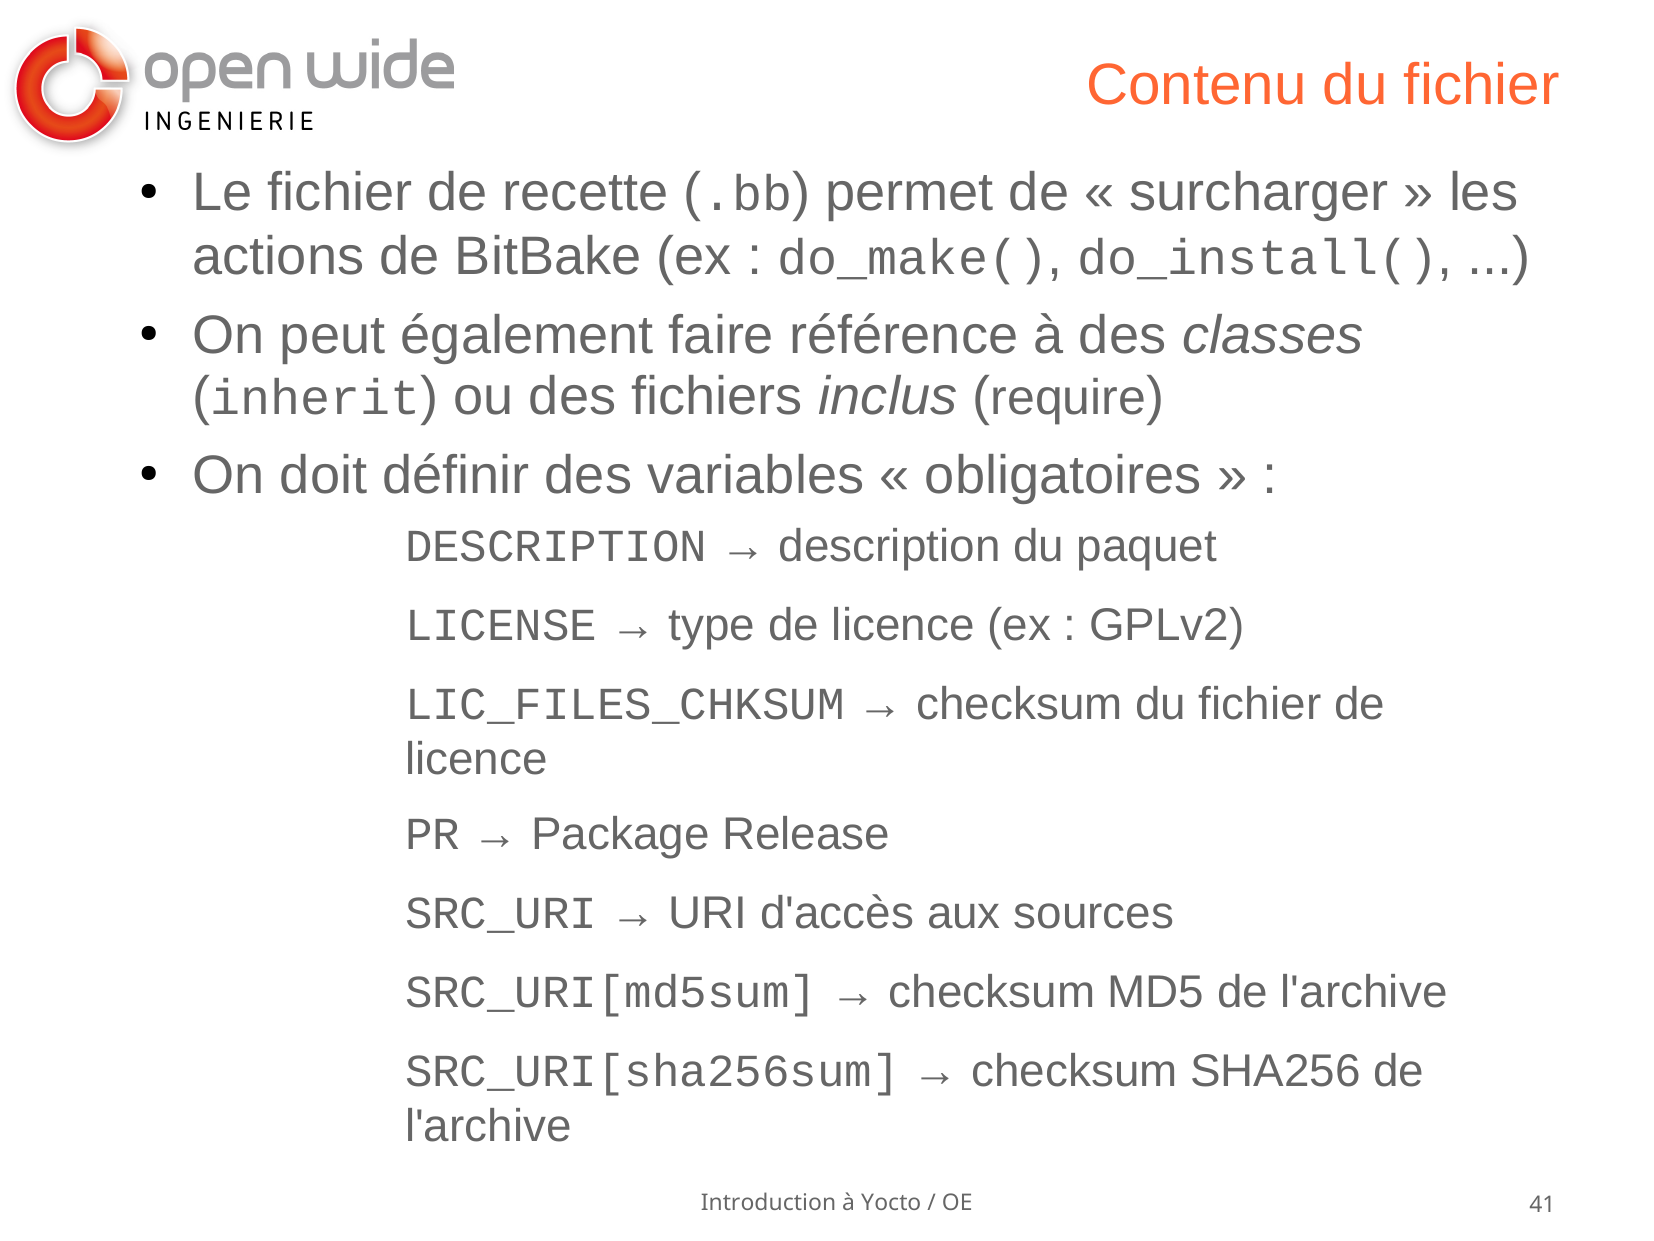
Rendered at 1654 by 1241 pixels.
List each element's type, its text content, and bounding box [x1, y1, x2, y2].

title Contenu du fichier [602, 12, 1561, 157]
list Le fichier de recette (.bb) permet de « surcharger » les actions de BitBake (ex : do_make(), do_install(), ...) On peut également faire référence à des classes (inherit) ou des fichiers inclus (require) On doit définir des variables « obligatoires » : DESCRIPTION → description du paquet LICENSE → type de licence (ex : GPLv2) LIC_FILES_CHKSUM → checksum du fichier de licence PR → Package Release SRC_URI → URI d'accès aux sources SRC_URI[md5sum] → checksum MD5 de l'archive SRC_URI[sha256sum] → checksum SHA256 de l'archive [121, 161, 1534, 1154]
picture [0, 0, 454, 161]
